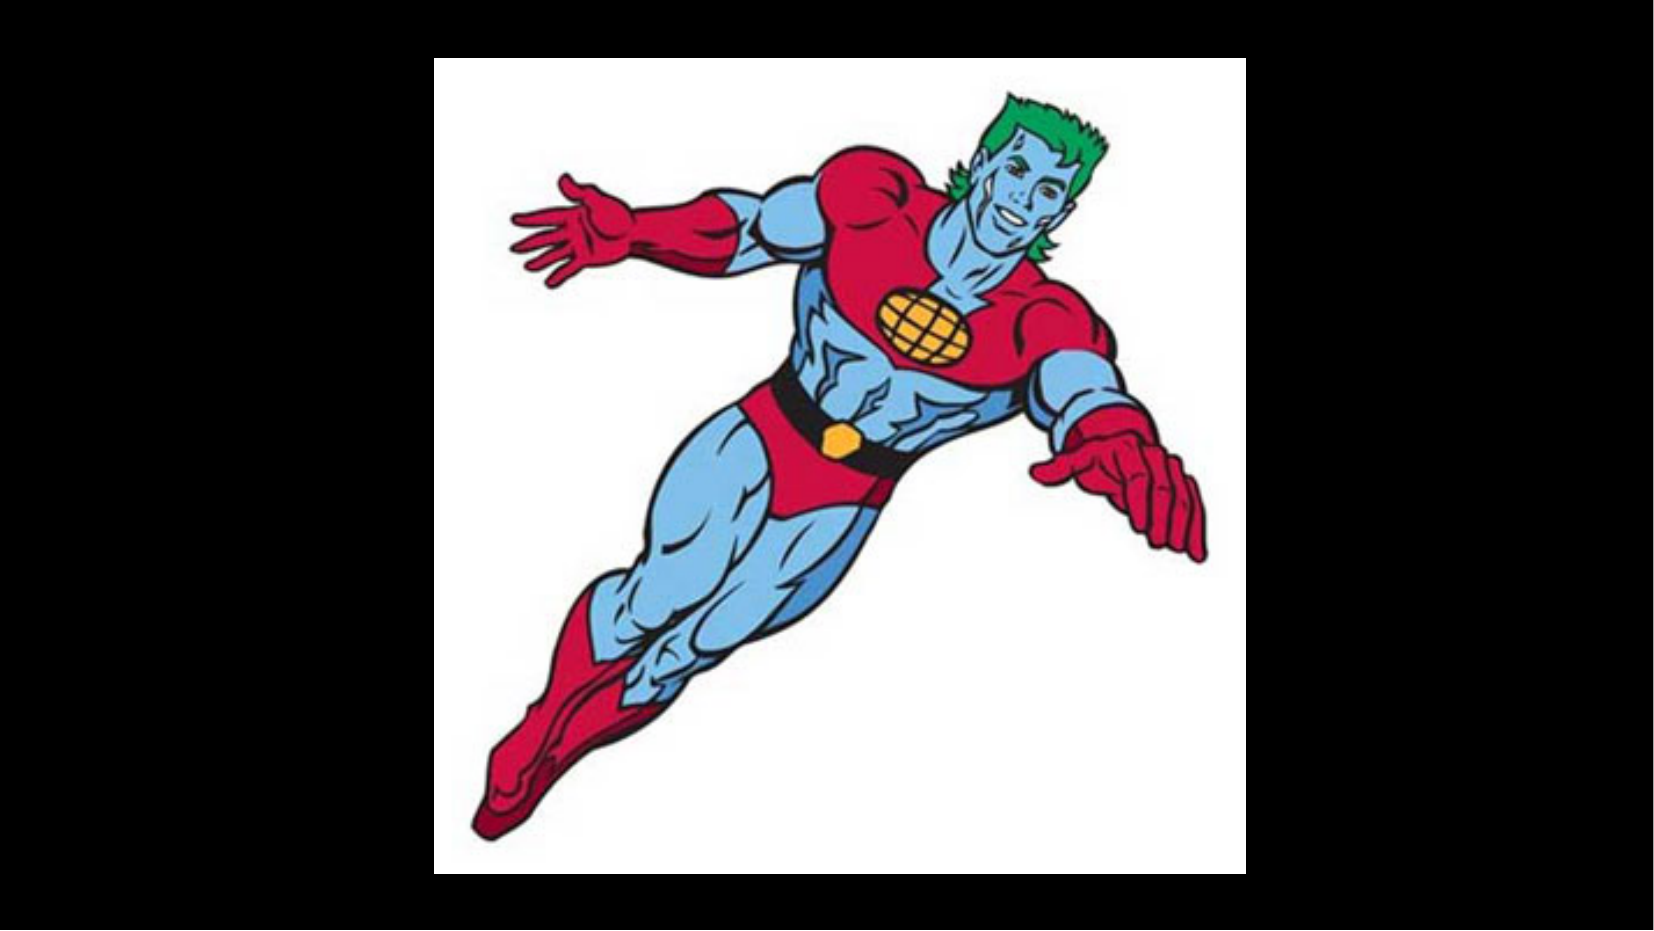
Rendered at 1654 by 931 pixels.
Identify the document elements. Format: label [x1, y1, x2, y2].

picture [434, 58, 1246, 875]
